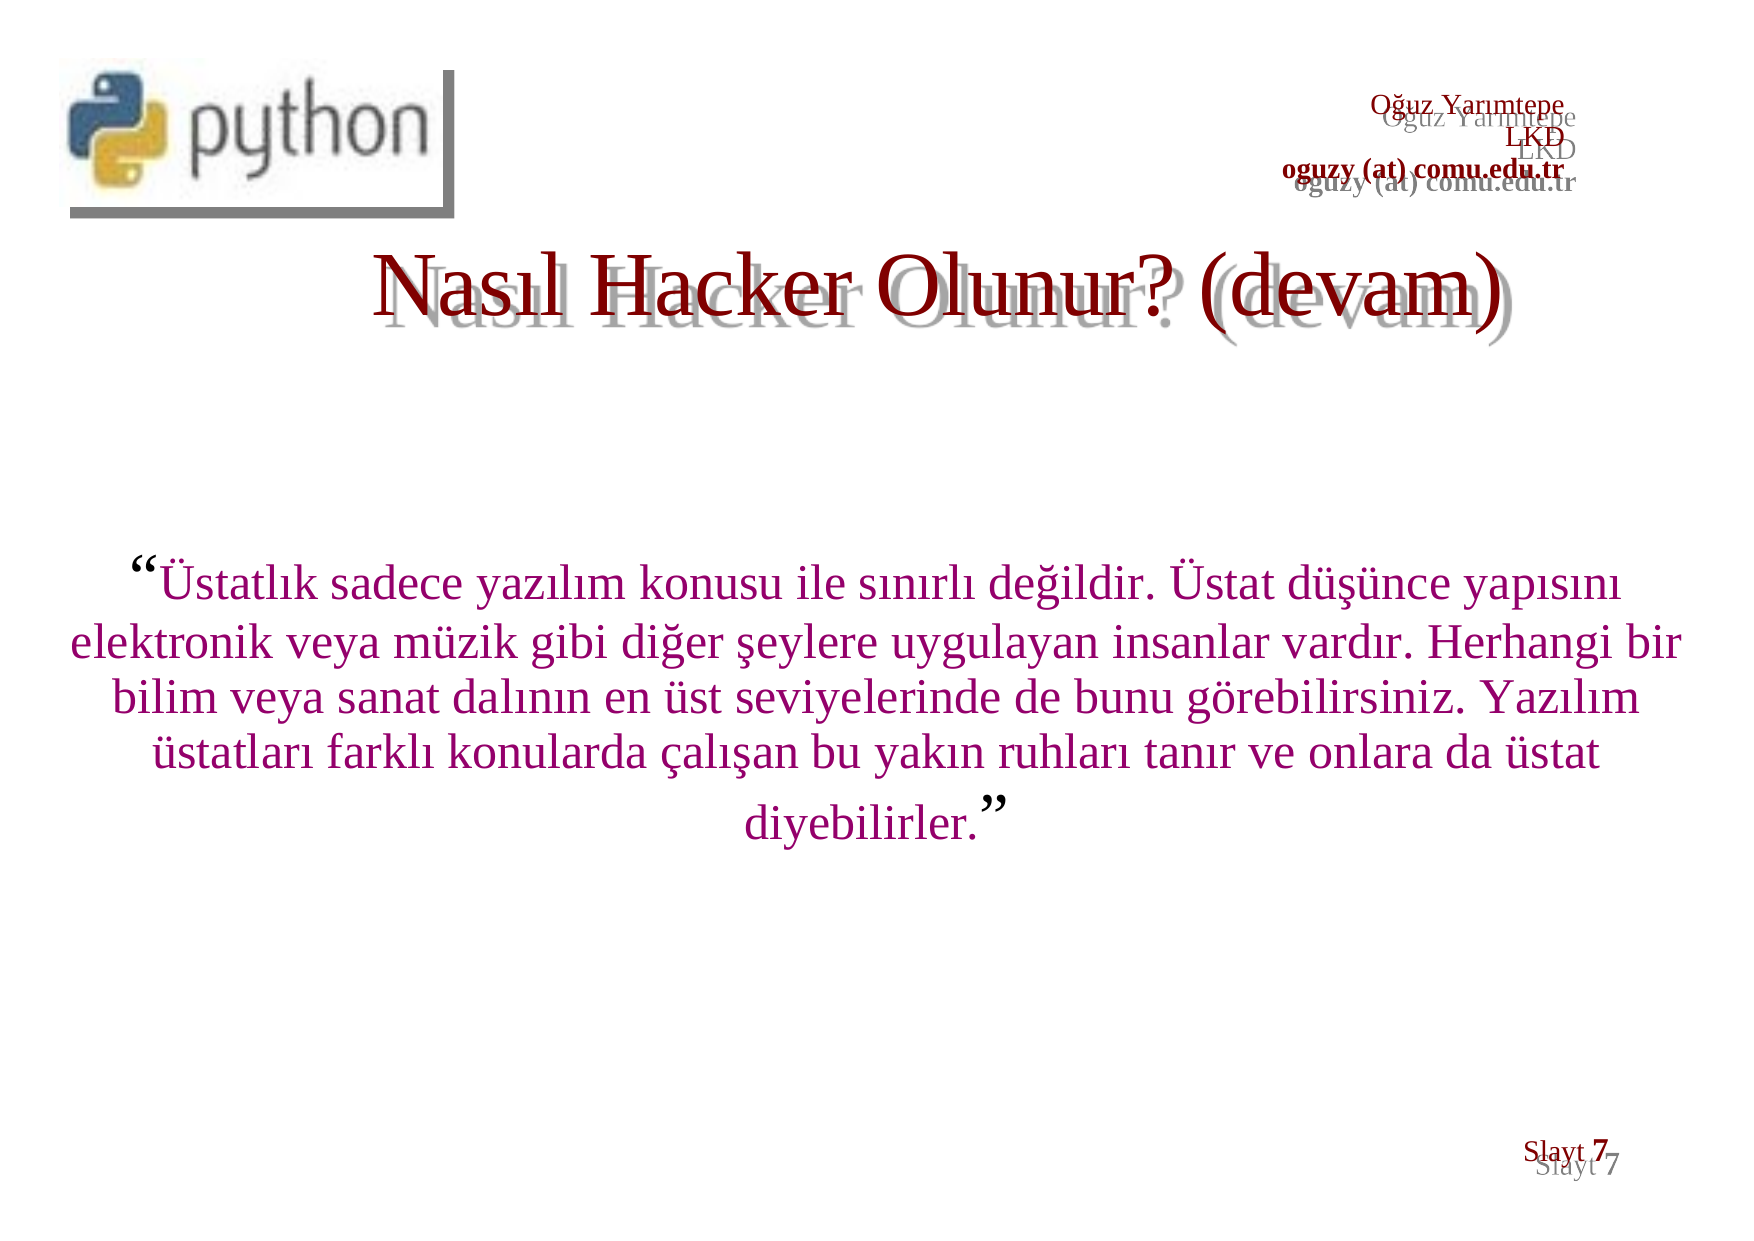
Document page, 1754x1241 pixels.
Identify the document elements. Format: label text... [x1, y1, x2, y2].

title Nasıl Hacker Olunur? (devam) [194, 214, 1684, 355]
picture [59, 58, 443, 207]
subtitle “Üstatlık sadece yazılım konusu ile sınırlı değildir. Üstat düşünce yapısını elektronik veya müzik gibi diğer şeylere uygulayan insanlar vardır. Herhangi bir bilim veya sanat dalının en üst seviyelerinde de bunu görebilirsiniz. Yazılım üstatları farklı konularda çalışan bu yakın ruhları tanır ve onlara da üstat diyebilirler.” [59, 360, 1695, 1034]
